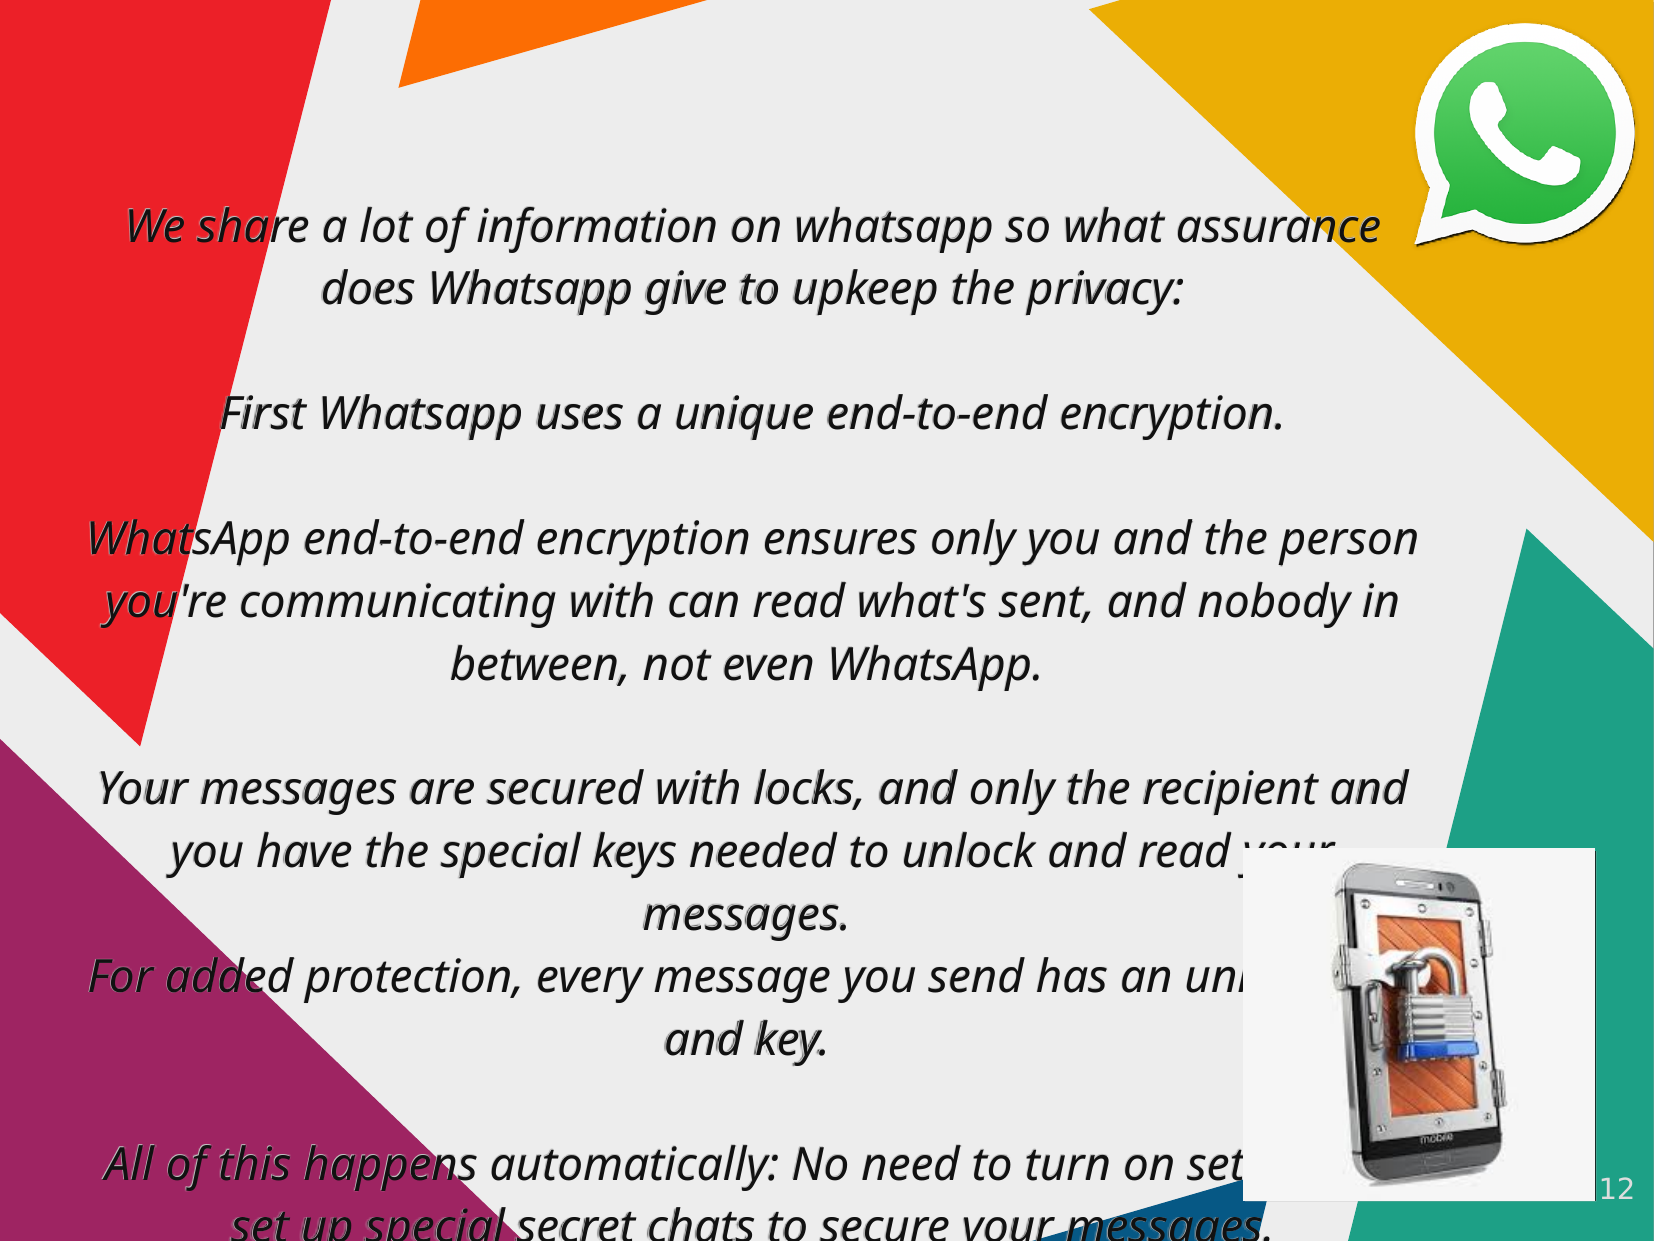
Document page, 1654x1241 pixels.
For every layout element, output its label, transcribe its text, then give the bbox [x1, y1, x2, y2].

picture [1234, 0, 1654, 319]
text_box We share a lot of information on whatsapp so what assurance does Whatsapp give to upkeep the privacy: First Whatsapp uses a unique end-to-end encryption. WhatsApp end-to-end encryption ensures only you and the person you're communicating with can read what's sent, and nobody in between, not even WhatsApp. Your messages are secured with locks, and only the recipient and you have the special keys needed to unlock and read your messages. For added protection, every message you send has an unique lock and key. All of this happens automatically: No need to turn on settings or set up special secret chats to secure your messages. [63, 185, 1443, 1071]
picture [1243, 848, 1595, 1201]
